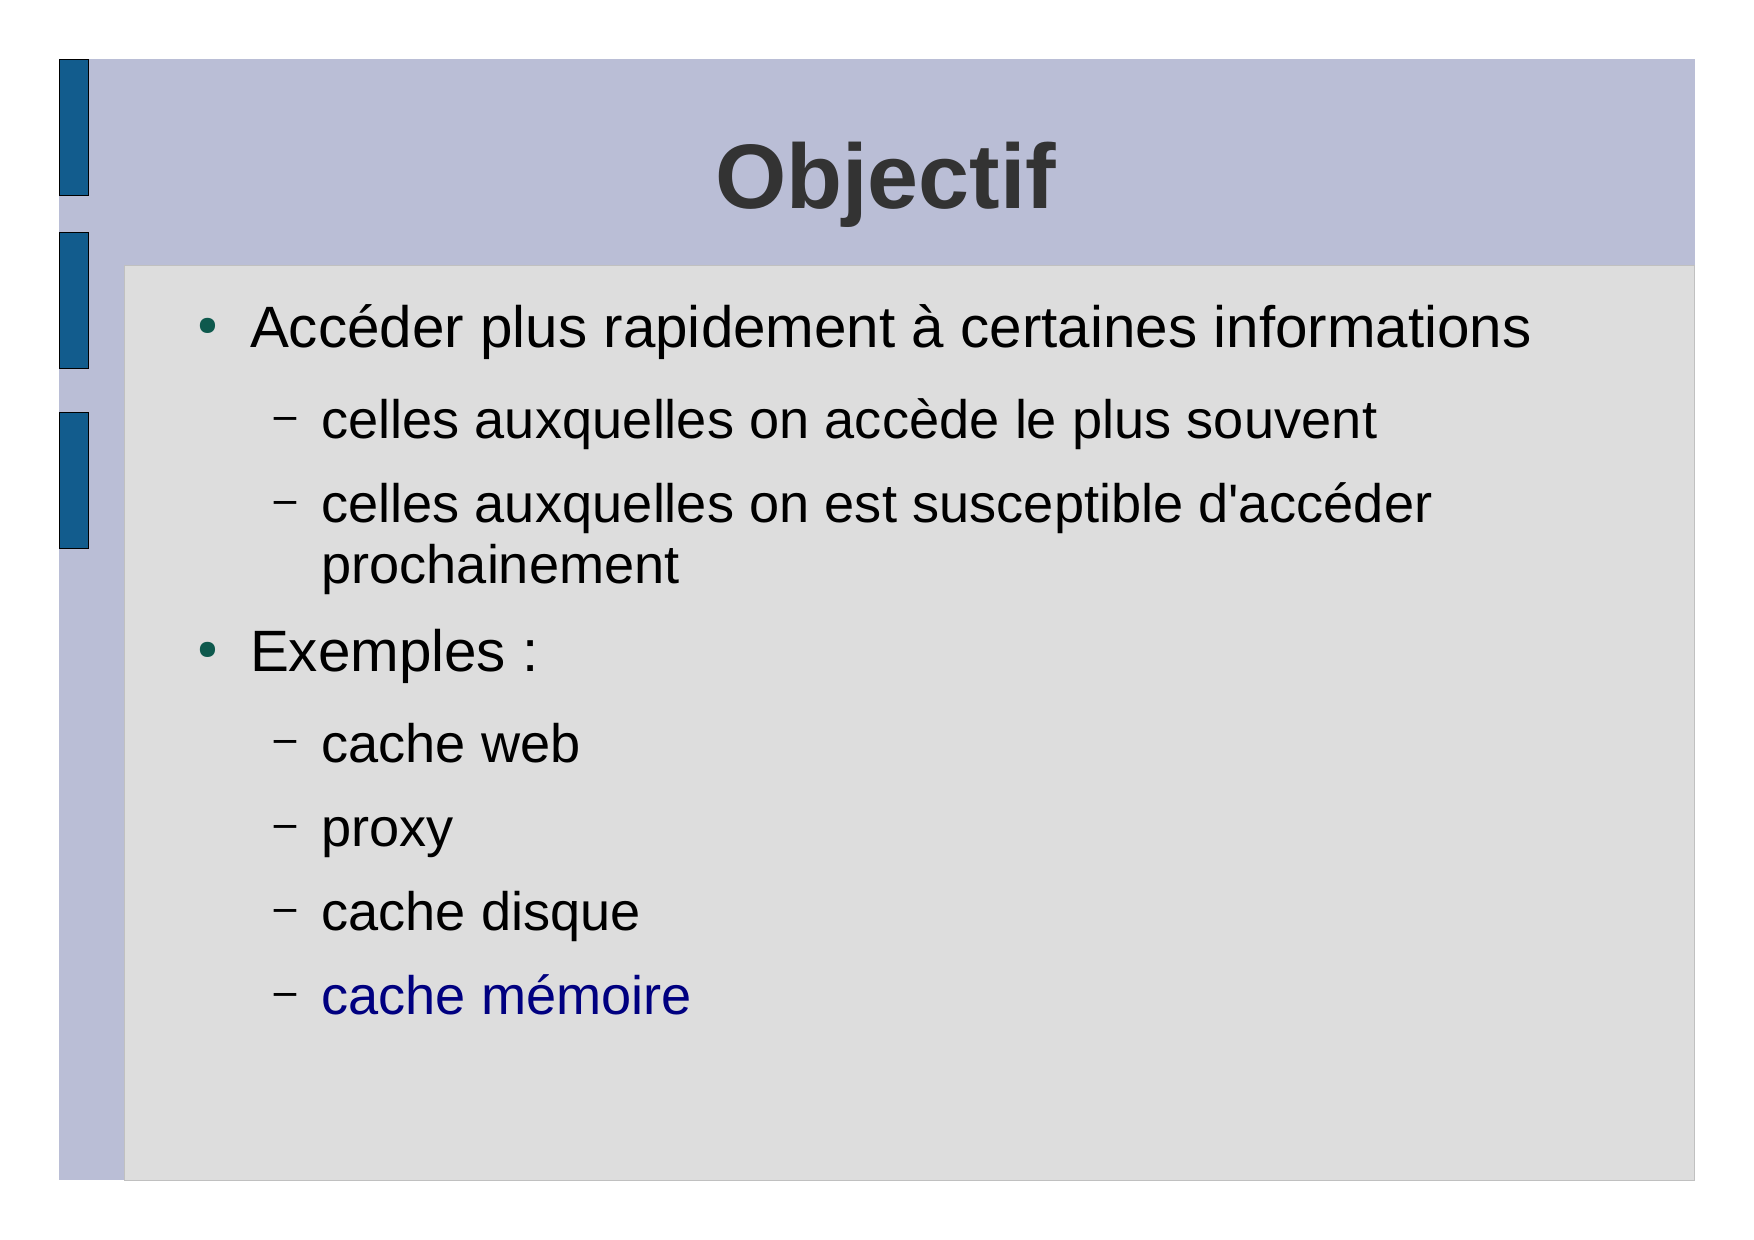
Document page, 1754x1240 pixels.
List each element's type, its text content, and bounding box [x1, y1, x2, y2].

title Objectif [118, 88, 1654, 266]
list Accéder plus rapidement à certaines informations celles auxquelles on accède le plus souvent celles auxquelles on est susceptible d'accéder prochainement Exemples : cache web proxy cache disque cache mémoire [179, 295, 1577, 1093]
